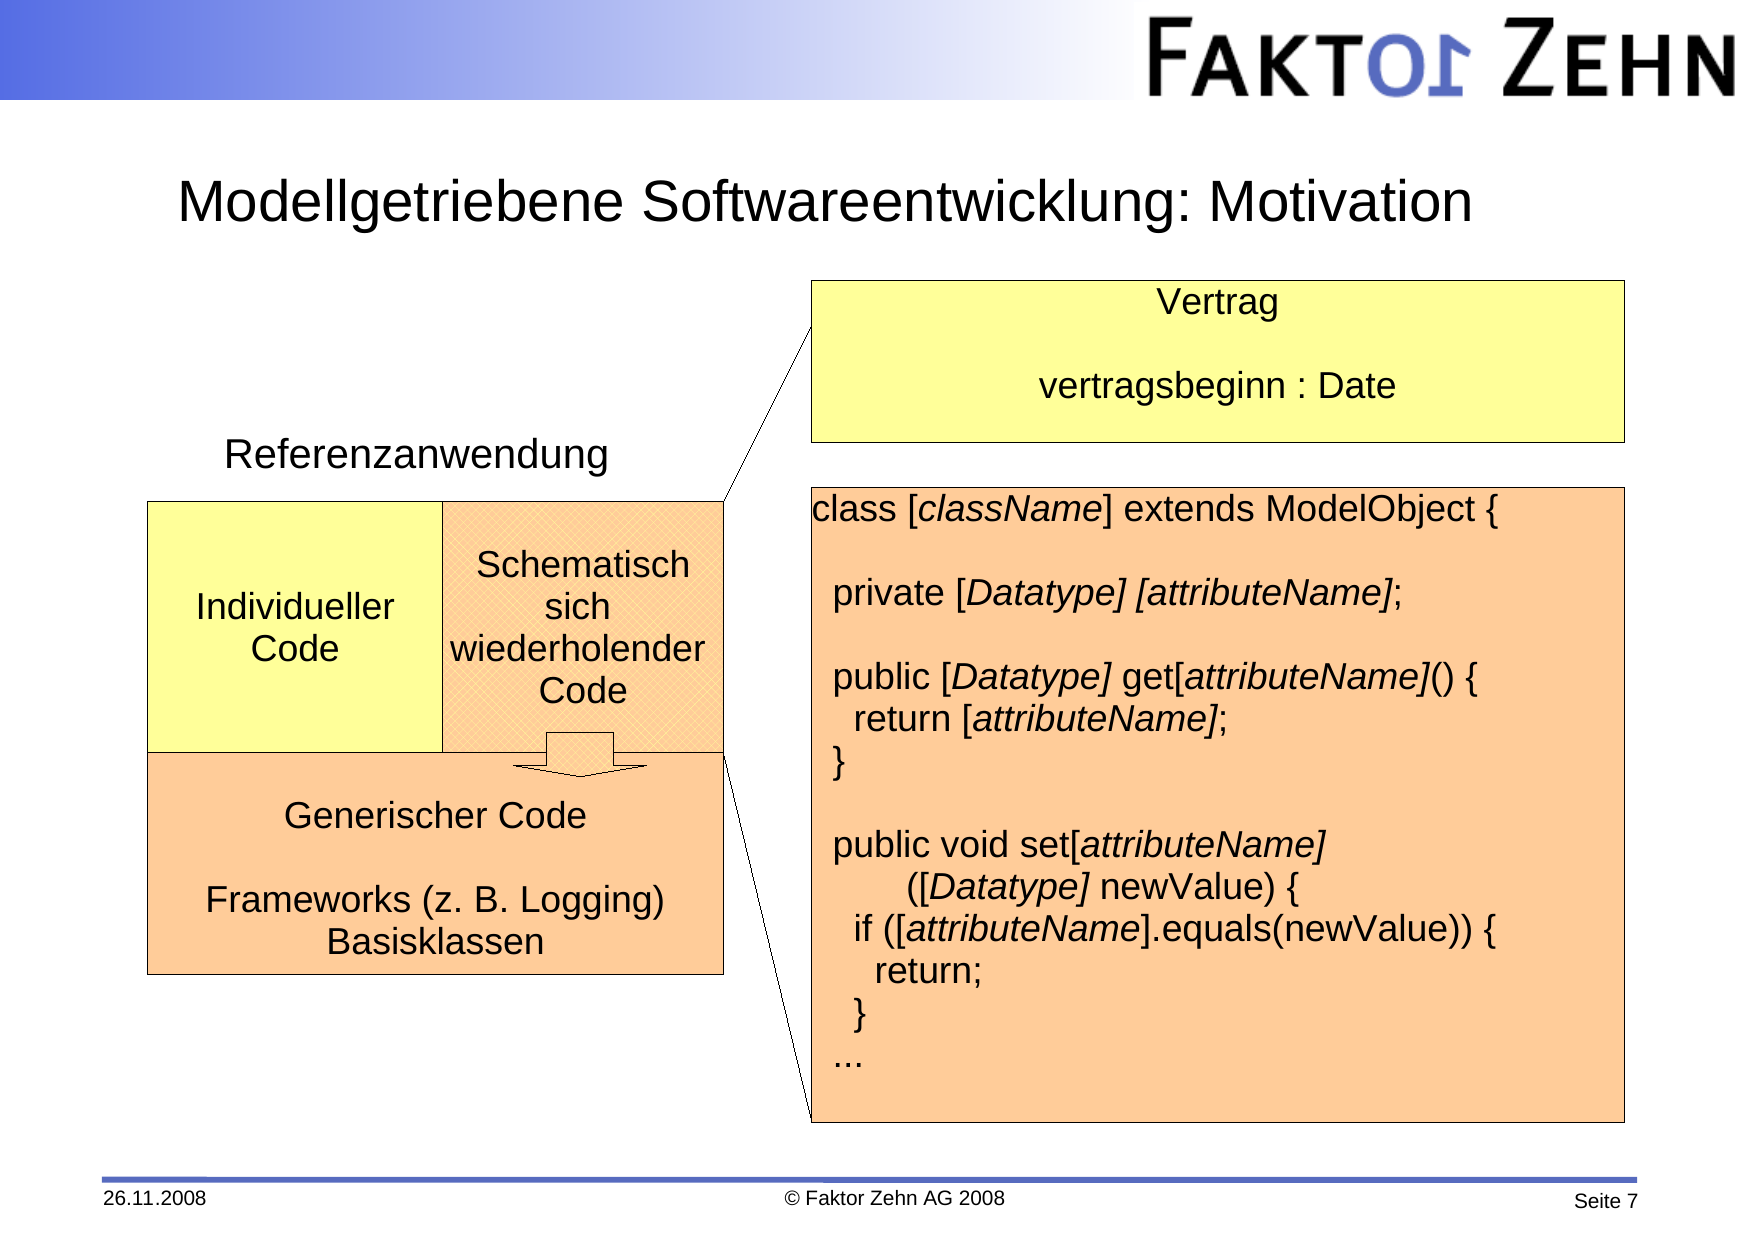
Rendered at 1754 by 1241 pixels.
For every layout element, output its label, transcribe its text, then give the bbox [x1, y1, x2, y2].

picture [1133, 2, 1749, 105]
text_box Individueller Code [147, 501, 442, 753]
text_box Schematisch sich wiederholender Code [442, 501, 724, 753]
text_box class [className] extends ModelObject { private [Datatype] [attributeName]; public [Datatype] get[attributeName]() { return [attributeName]; } public void set[attributeName] ([Datatype] newValue) { if ([attributeName].equals(newValue)) { return; } ... [811, 487, 1625, 1123]
title Modellgetriebene Softwareentwicklung: Motivation [177, 135, 1574, 266]
text_box Vertrag vertragsbeginn : Date [811, 280, 1625, 443]
text_box [767, 369, 1506, 1108]
text_box Generischer Code Frameworks (z. B. Logging) Basisklassen [147, 753, 724, 975]
text_box [513, 732, 647, 777]
text_box Referenzanwendung [223, 430, 610, 478]
